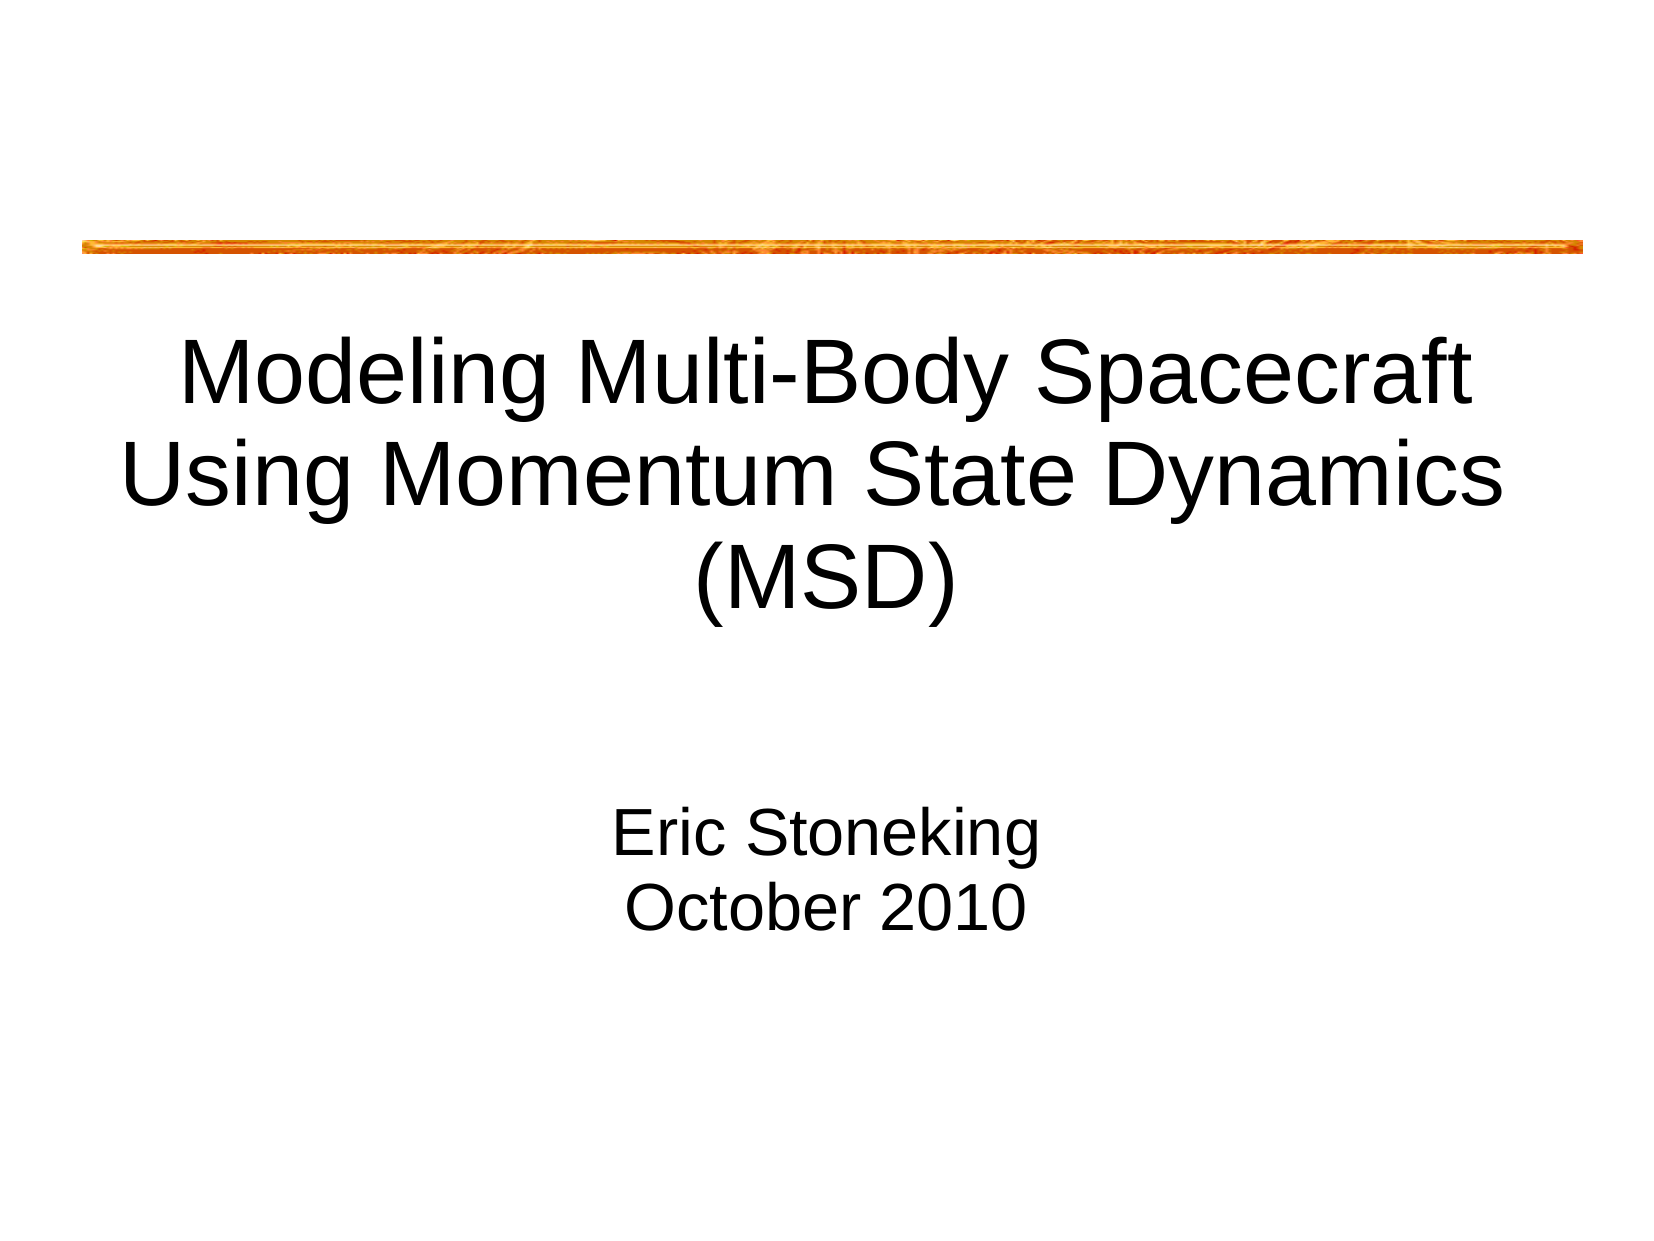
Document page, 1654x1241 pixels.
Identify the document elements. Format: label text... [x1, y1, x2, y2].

title Modeling Multi-Body Spacecraft Using Momentum State Dynamics (MSD) [82, 239, 1571, 637]
subtitle Eric Stoneking October 2010 [82, 637, 1571, 1102]
picture [1571, 240, 1583, 254]
